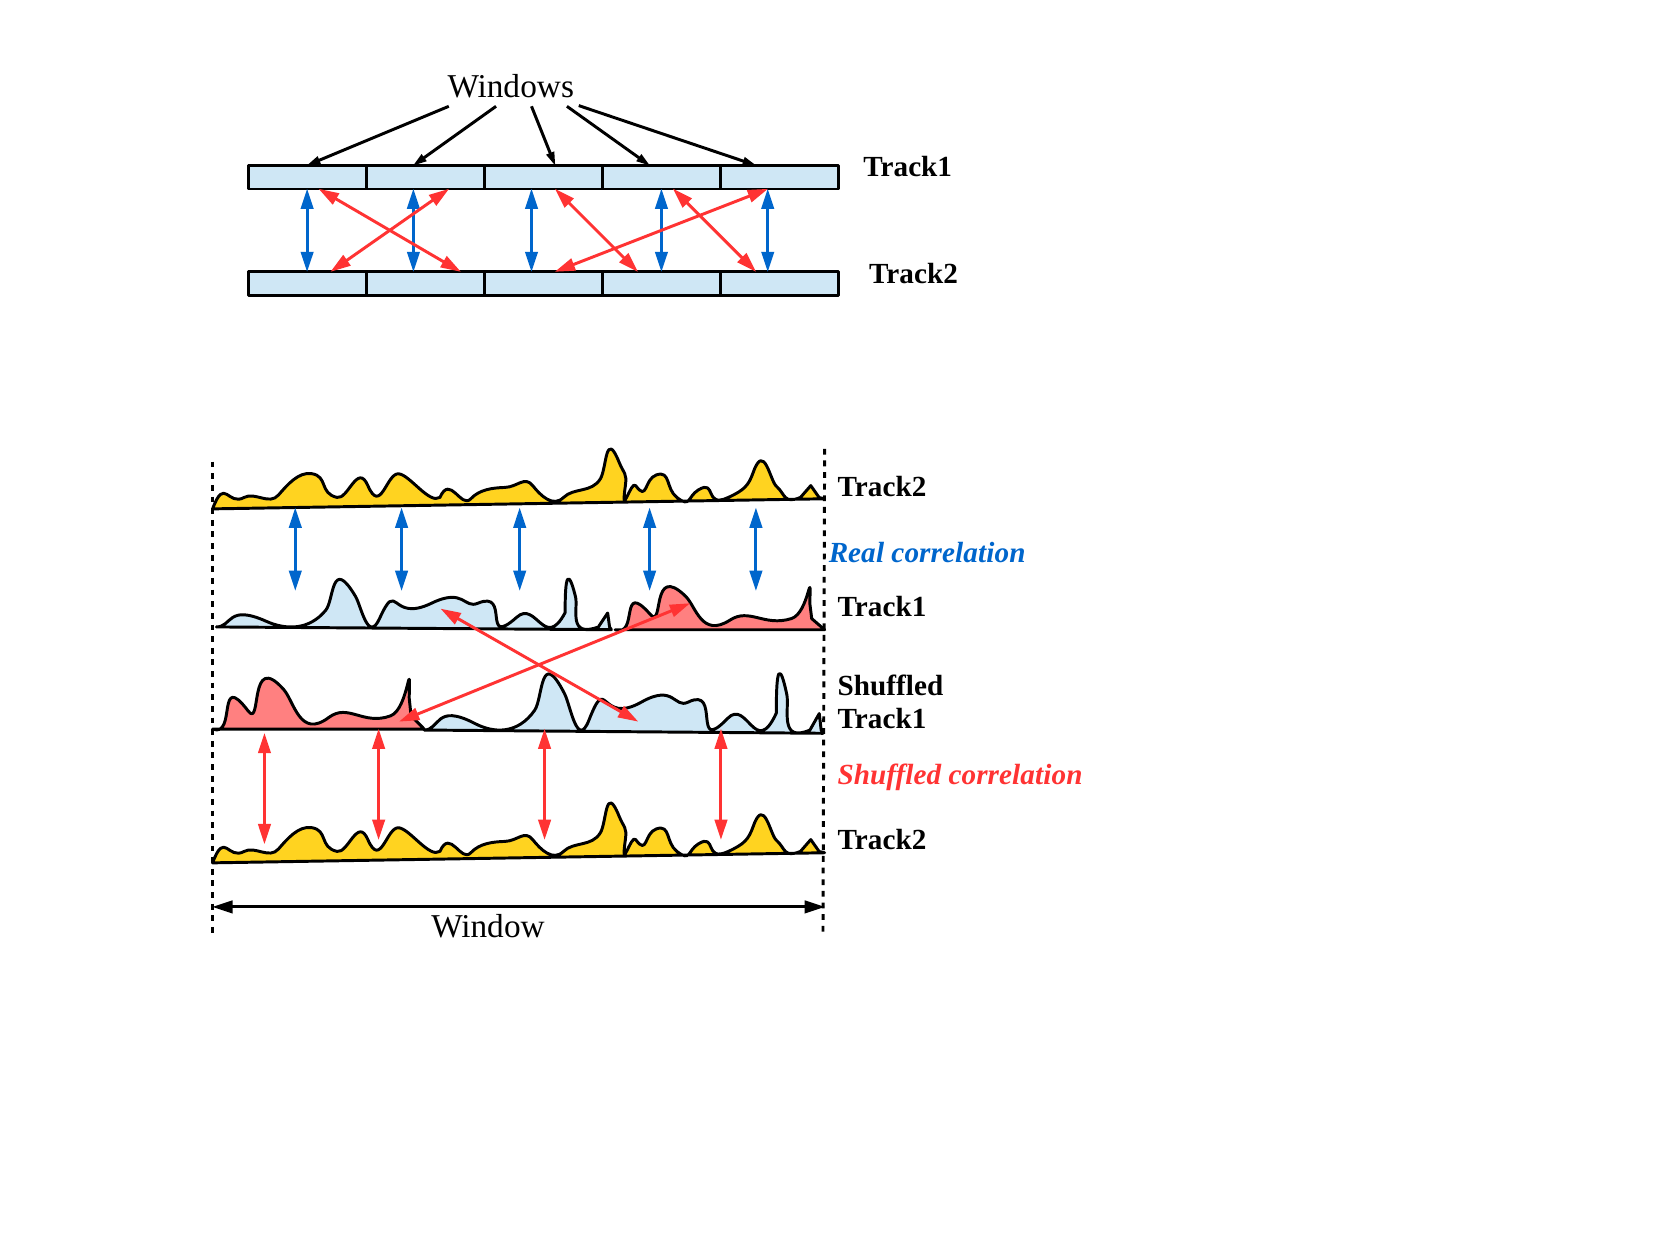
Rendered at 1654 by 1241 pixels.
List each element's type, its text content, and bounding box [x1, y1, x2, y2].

text_box Shuffled correlation [822, 751, 1098, 831]
text_box Track2 [822, 831, 950, 874]
text_box Windows [431, 59, 591, 115]
text_box Track1 [822, 610, 950, 641]
text_box [212, 449, 822, 509]
text_box Track2 [854, 249, 999, 308]
text_box [216, 579, 612, 630]
text_box Real correlation [814, 529, 1041, 610]
text_box Track1 [848, 143, 993, 201]
text_box [624, 602, 653, 628]
text_box Shuffled Track1 [822, 662, 959, 744]
text_box [631, 586, 822, 630]
text_box Track2 [822, 463, 950, 521]
text_box [248, 271, 839, 296]
text_box [212, 802, 822, 863]
text_box [248, 165, 839, 189]
text_box Window [415, 898, 591, 992]
text_box [214, 673, 822, 734]
